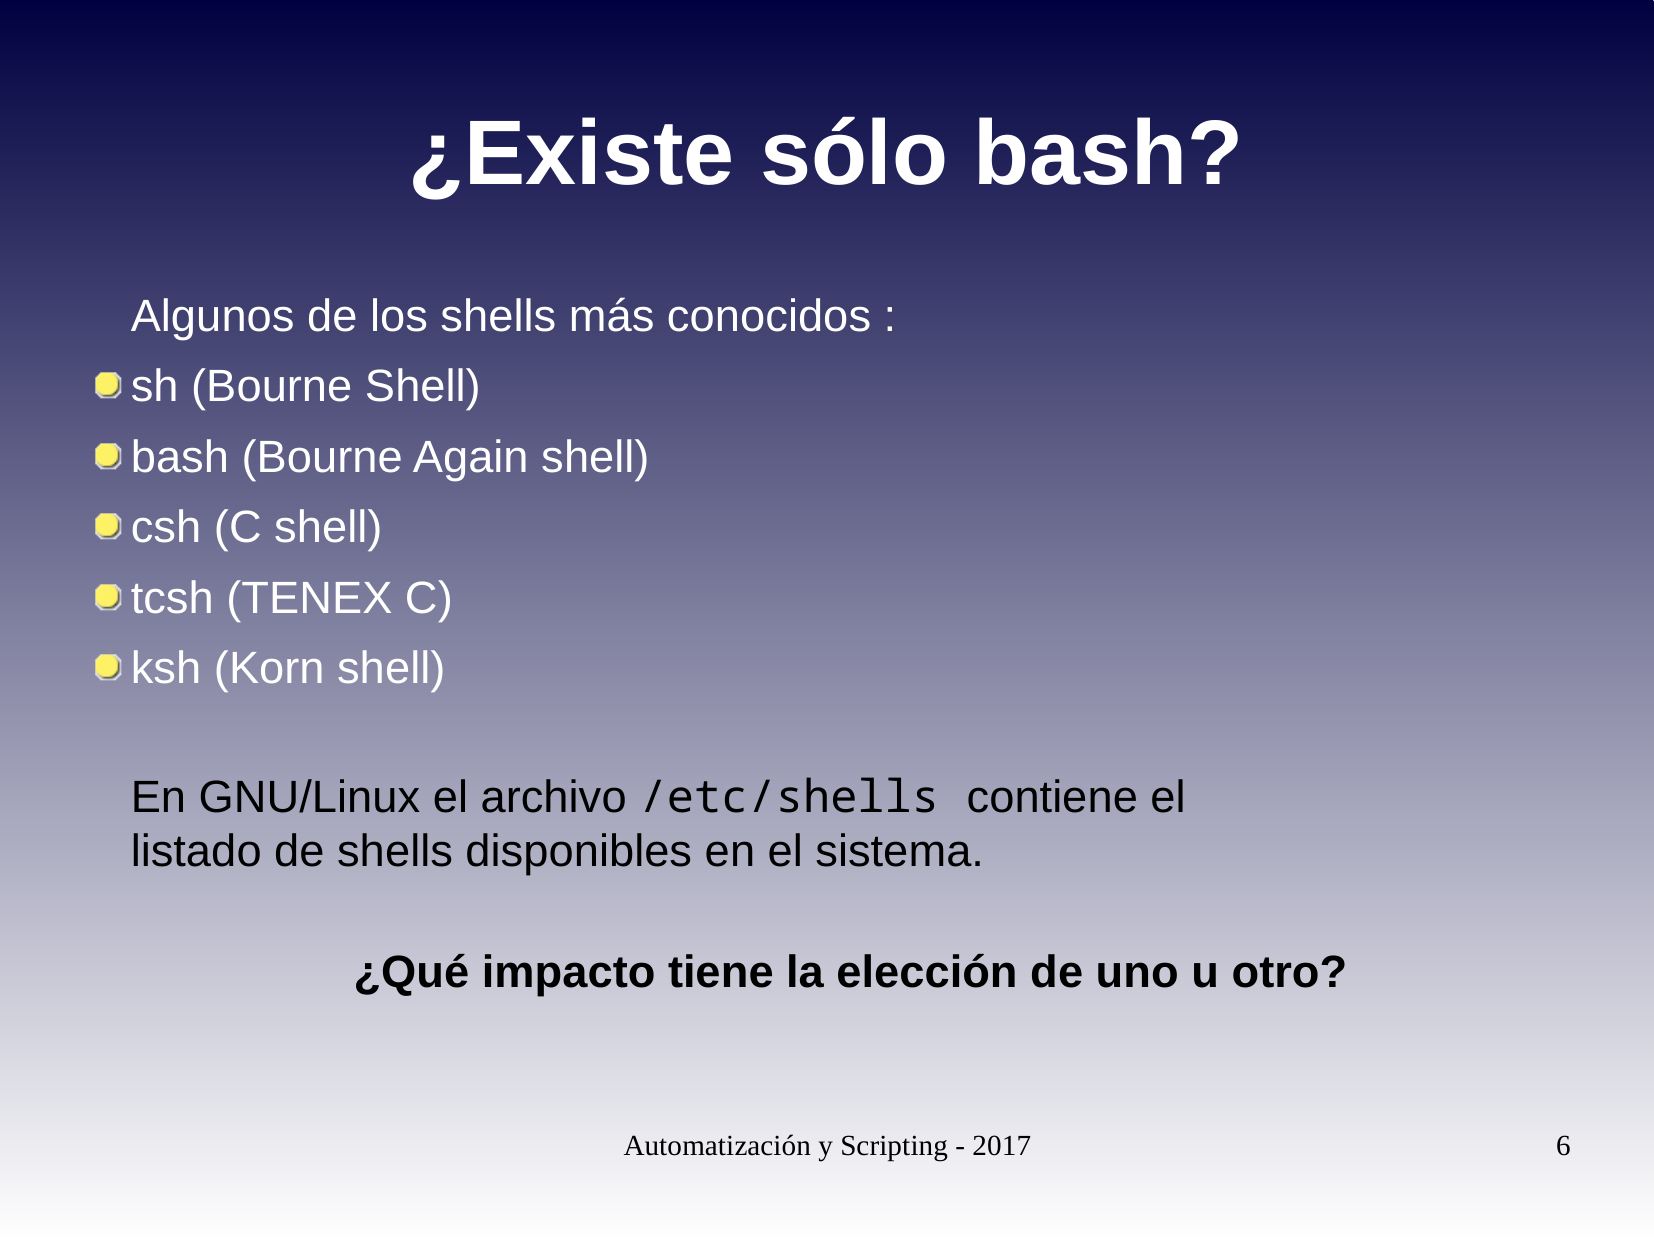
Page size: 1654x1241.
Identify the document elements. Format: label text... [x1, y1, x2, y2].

title ¿Existe sólo bash? [82, 49, 1571, 257]
list Algunos de los shells más conocidos : sh (Bourne Shell) bash (Bourne Again shell) csh (C shell) tcsh (TENEX C) ksh (Korn shell) En GNU/Linux el archivo /etc/shells contiene el listado de shells disponibles en el sistema. ¿Qué impacto tiene la elección de uno u otro? [82, 290, 1571, 1010]
